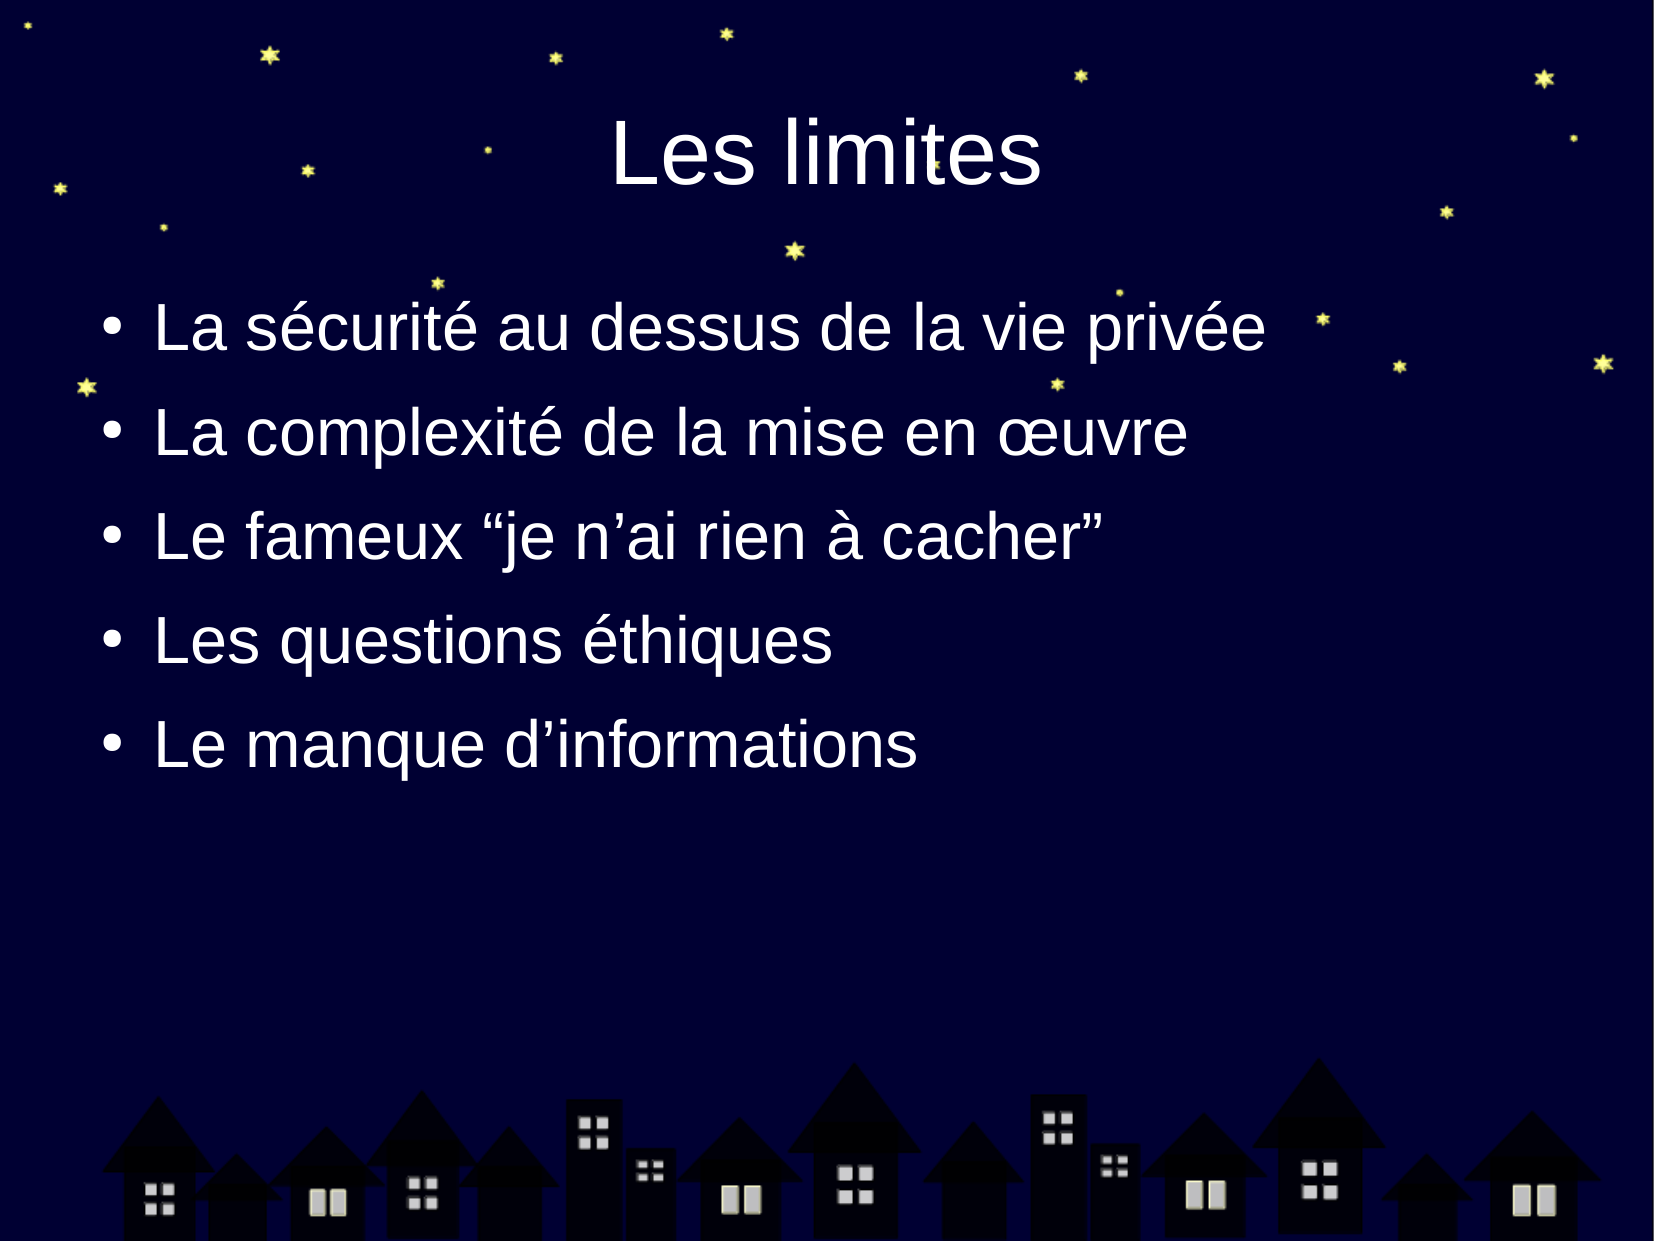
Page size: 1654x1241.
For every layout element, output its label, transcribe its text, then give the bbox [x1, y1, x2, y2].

list La sécurité au dessus de la vie privée La complexité de la mise en œuvre Le fameux “je n’ai rien à cacher” Les questions éthiques Le manque d’informations [82, 290, 1571, 1010]
picture [0, 0, 1654, 1241]
title Les limites [82, 49, 1571, 257]
